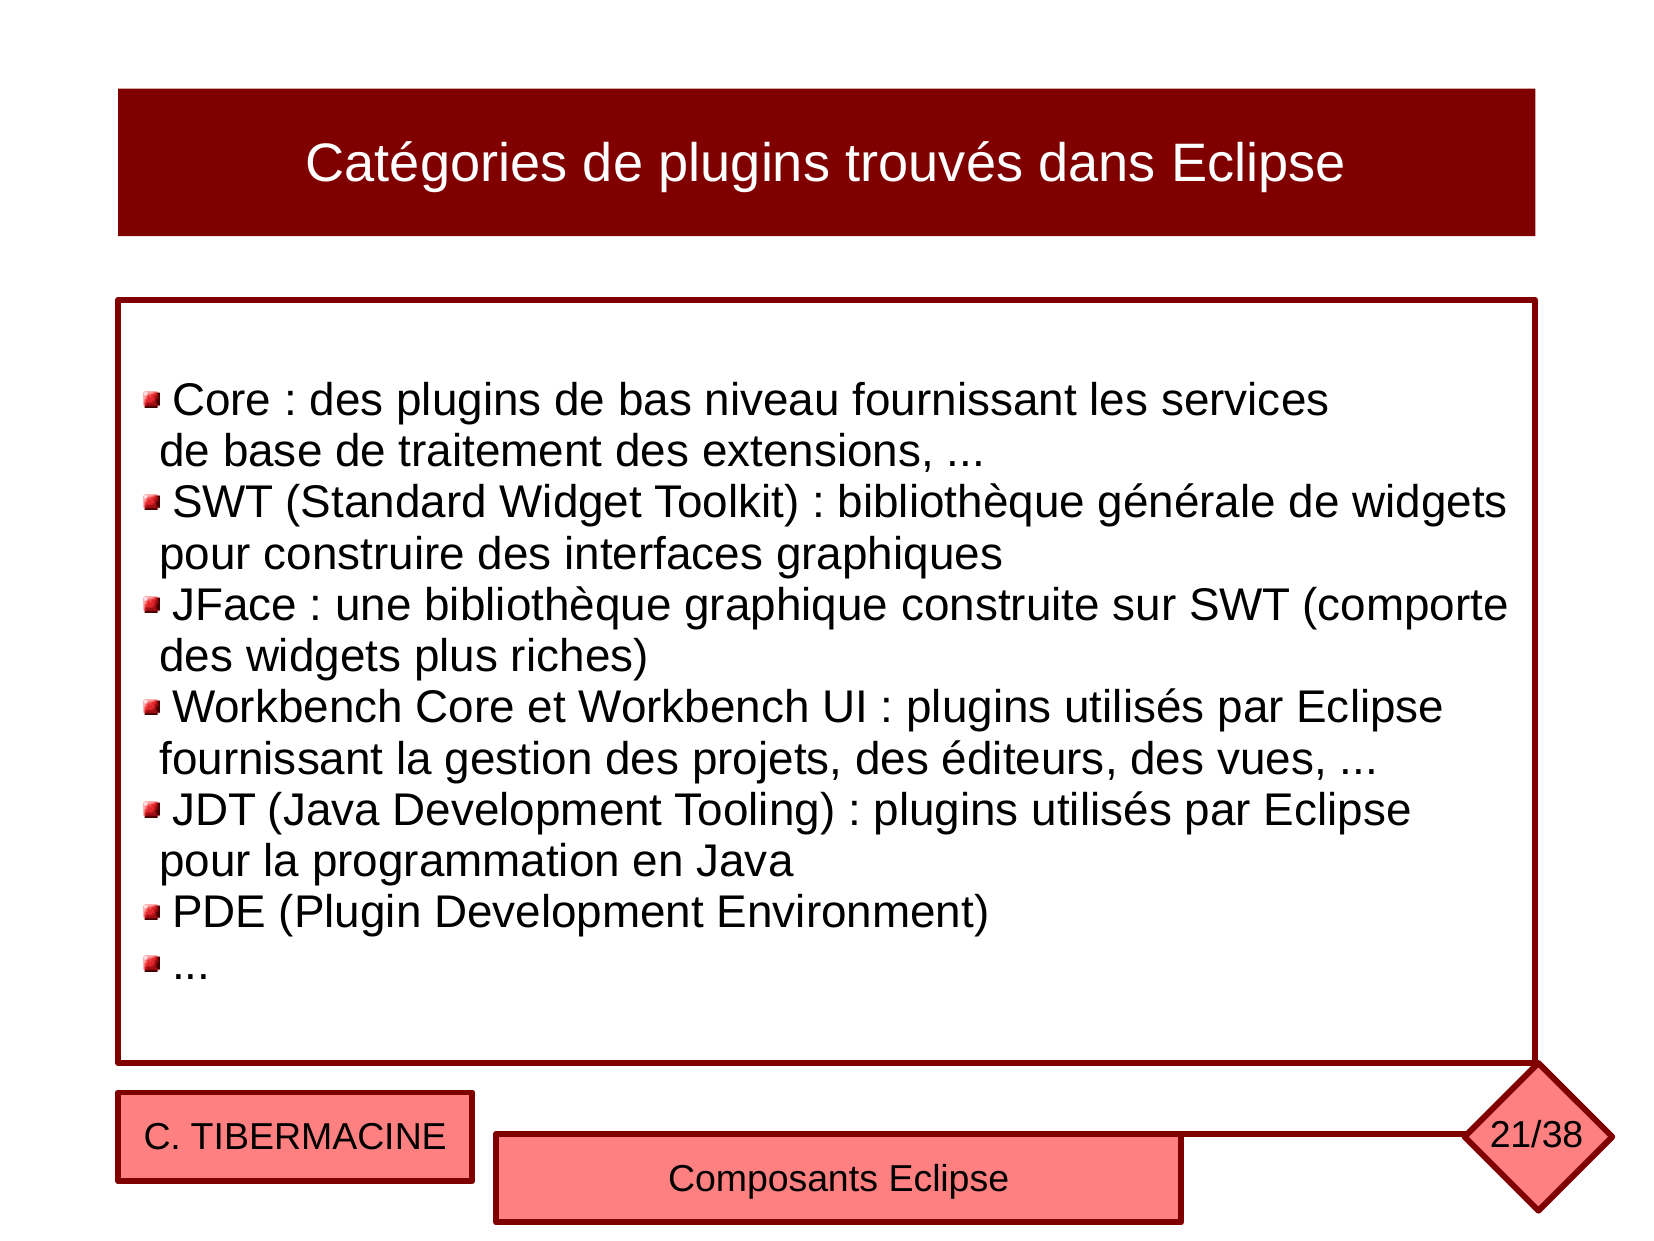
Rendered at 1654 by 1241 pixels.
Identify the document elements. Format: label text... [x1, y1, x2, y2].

text_box [1495, 1062, 1582, 1106]
picture [143, 391, 160, 408]
text_box Core : des plugins de bas niveau fournissant les services de base de traitement des extensions, ... SWT (Standard Widget Toolkit) : bibliothèque générale de widgets pour construire des interfaces graphiques JFace : une bibliothèque graphique construite sur SWT (comporte des widgets plus riches) Workbench Core et Workbench UI : plugins utilisés par Eclipse fournissant la gestion des projets, des éditeurs, des vues, ... JDT (Java Development Tooling) : plugins utilisés par Eclipse pour la programmation en Java PDE (Plugin Development Environment) ... [118, 299, 1536, 1063]
picture [143, 801, 160, 818]
picture [143, 699, 160, 715]
picture [143, 596, 160, 613]
picture [143, 955, 160, 972]
text_box Catégories de plugins trouvés dans Eclipse [118, 88, 1536, 237]
picture [143, 494, 160, 510]
text_box C. TIBERMACINE [118, 1092, 473, 1182]
text_box <numéro>/38 [1475, 1106, 1654, 1163]
text_box Composants Eclipse [496, 1133, 1182, 1223]
text_box [1490, 1163, 1587, 1211]
text_box [1464, 1126, 1475, 1148]
picture [143, 904, 160, 920]
